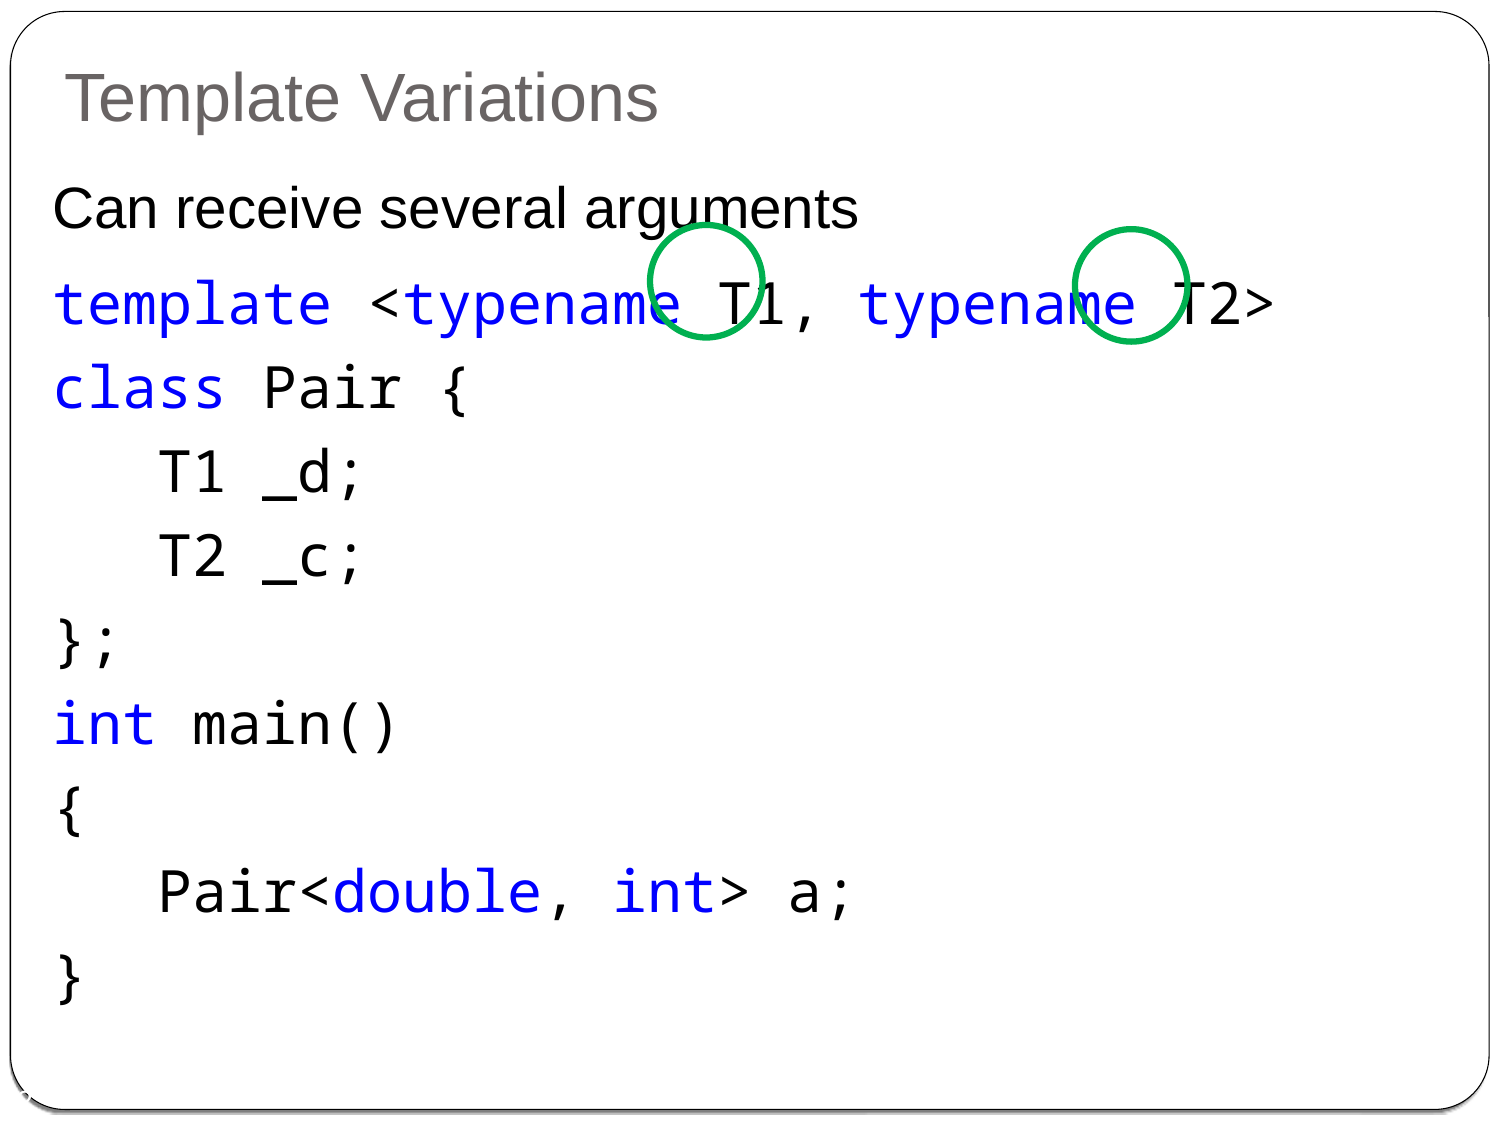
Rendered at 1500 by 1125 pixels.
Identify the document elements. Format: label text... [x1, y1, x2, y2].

list Can receive several arguments template <typename T1, typename T2> class Pair { T1 _d; T2 _c; }; int main() { Pair<double, int> a; } [37, 162, 1463, 1088]
slide_number <number> [0, 1074, 50, 1125]
title Template Variations [50, 45, 1450, 150]
